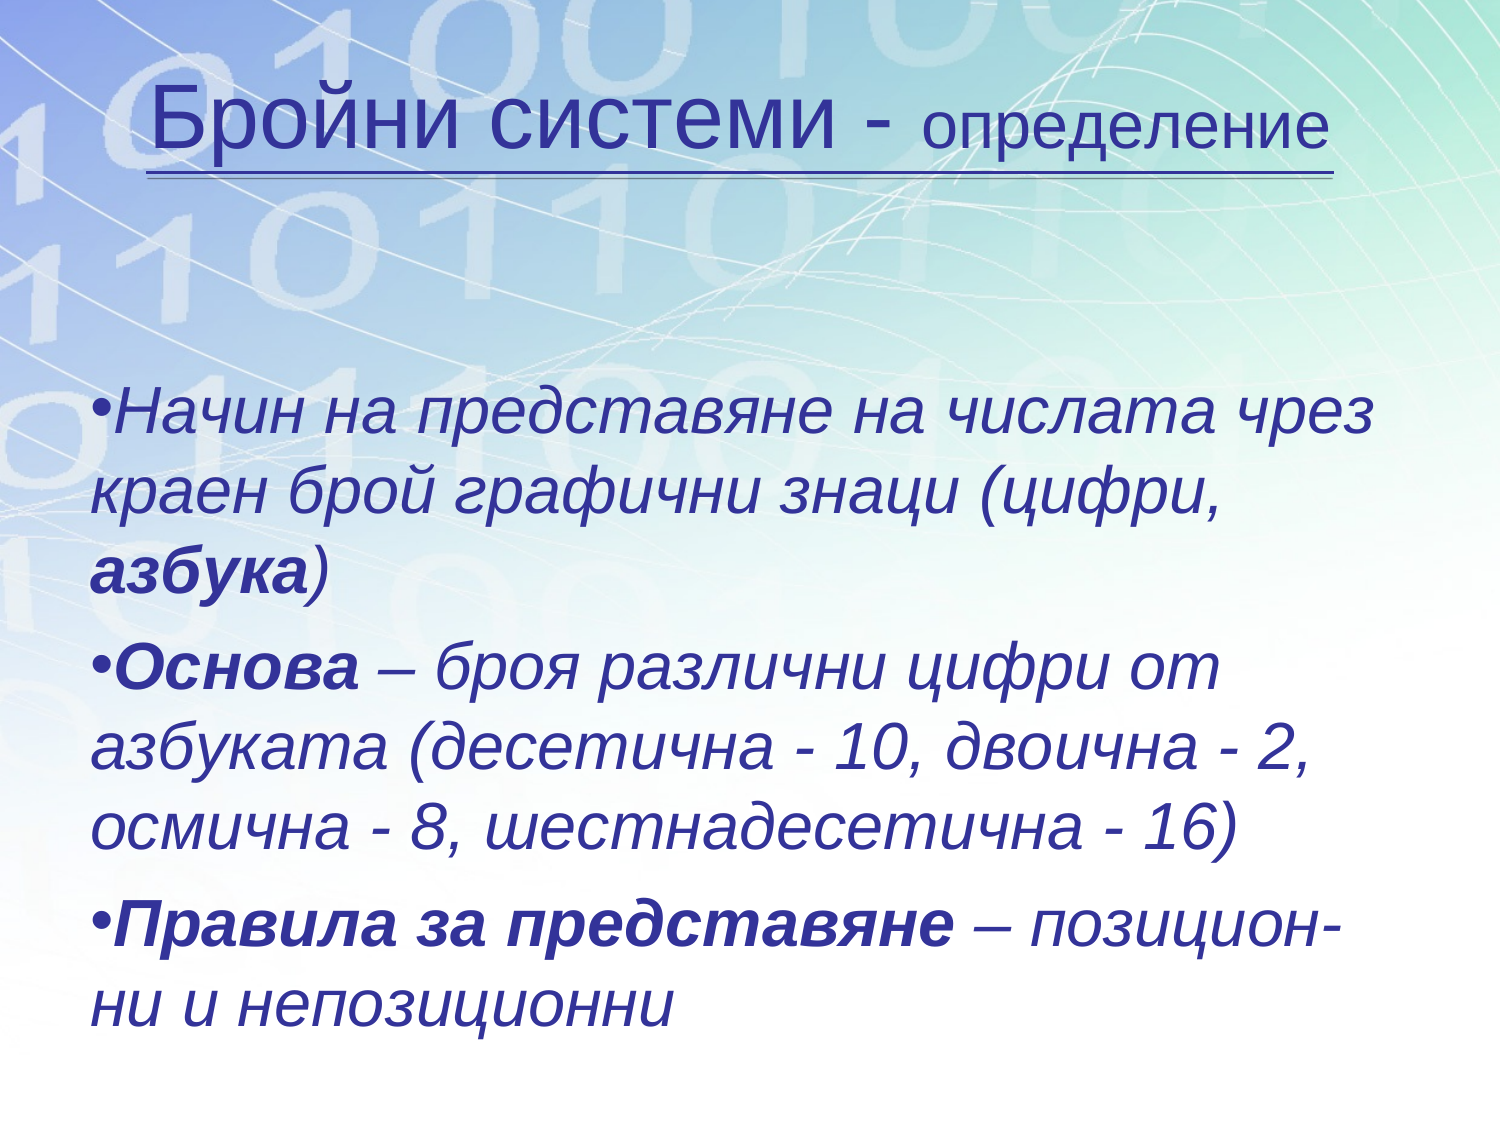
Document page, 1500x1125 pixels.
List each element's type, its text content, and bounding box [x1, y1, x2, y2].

title Бройни системи - определение [64, 30, 1415, 192]
list Начин на представяне на числата чрез краен брой графични знаци (цифри, азбука) Основа – броя различни цифри от азбуката (десетична - 10, двоична - 2, осмична - 8, шестнадесетична - 16) Правила за представяне – позицион-ни и непозиционни [75, 262, 1426, 1035]
picture [0, 0, 1500, 1125]
